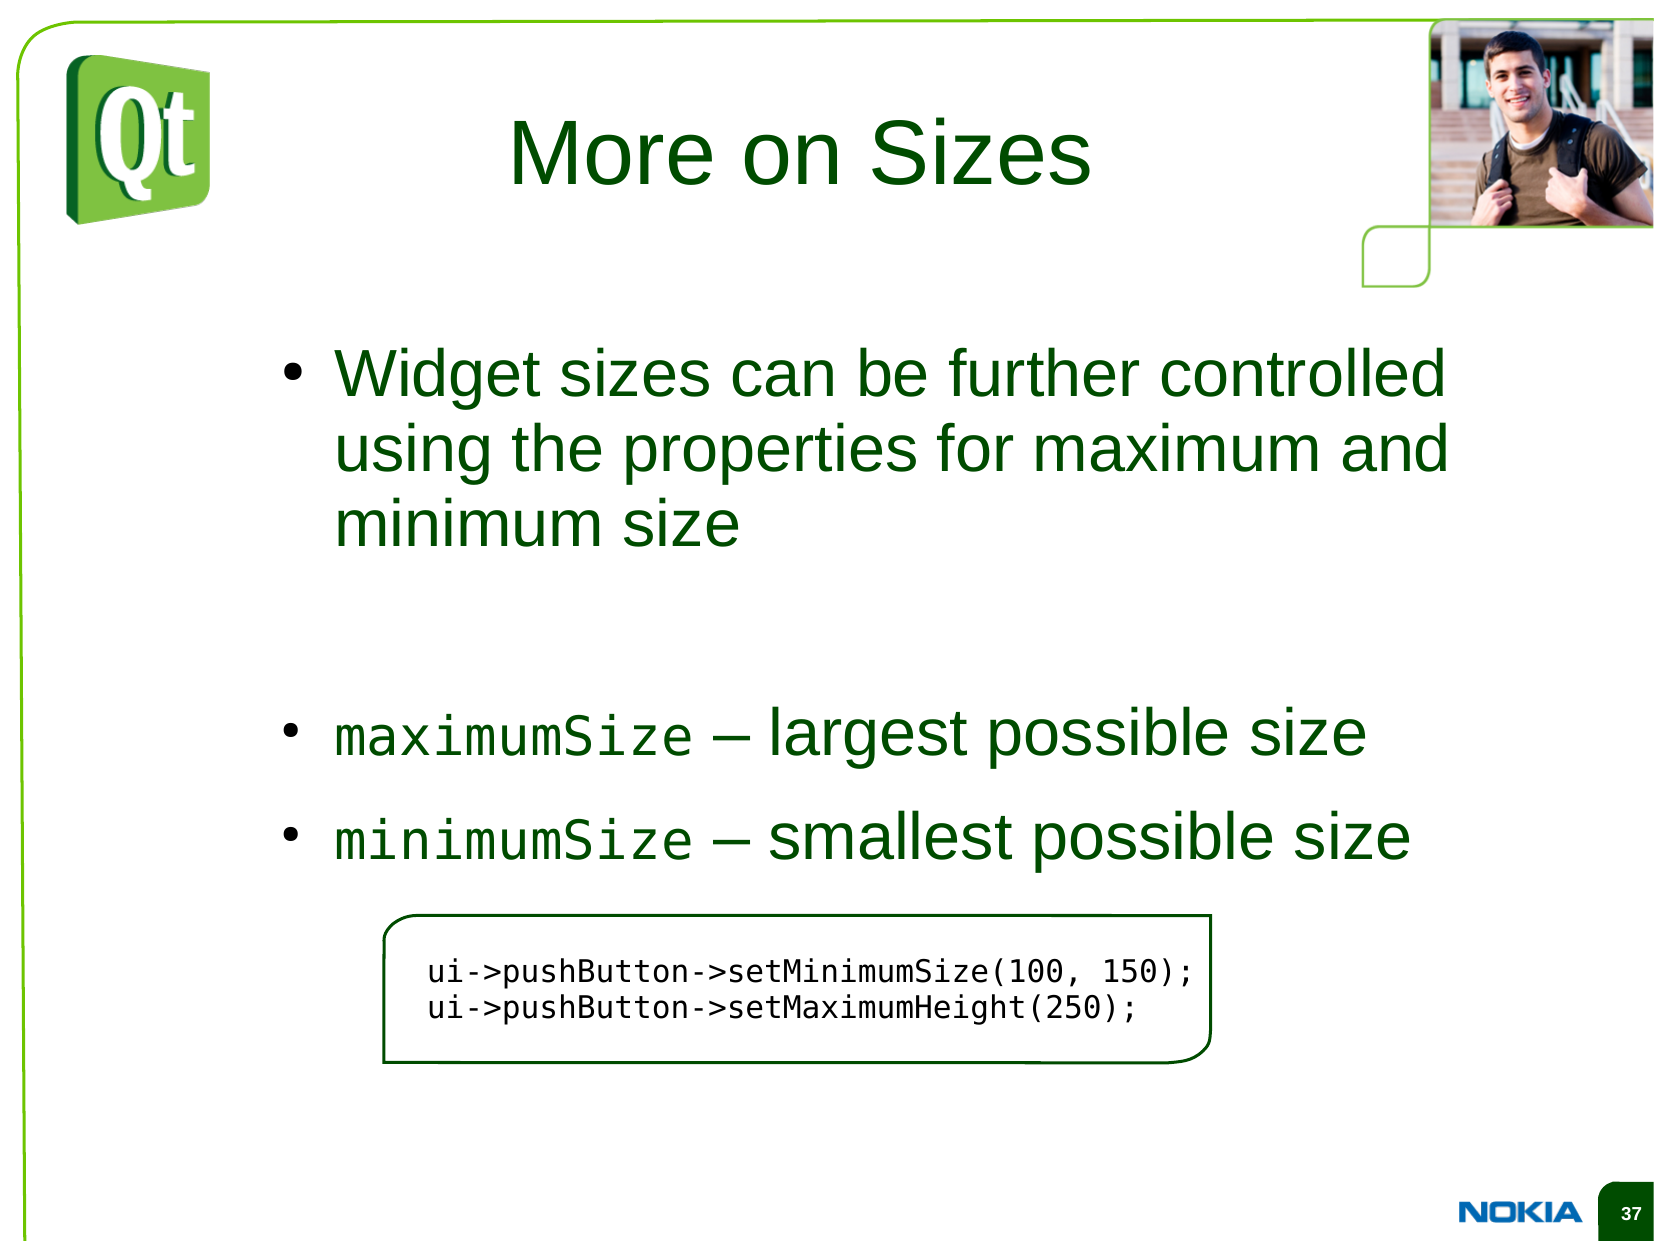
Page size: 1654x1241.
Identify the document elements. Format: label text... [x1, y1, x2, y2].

list Widget sizes can be further controlled using the properties for maximum and minimum size maximumSize – largest possible size minimumSize – smallest possible size [263, 336, 1582, 1156]
title More on Sizes [263, 49, 1338, 257]
picture [66, 55, 210, 225]
picture [1459, 1201, 1583, 1223]
picture [1338, 7, 1654, 308]
text_box ui->pushButton->setMinimumSize(100, 150); ui->pushButton->setMaximumHeight(250); [412, 946, 1209, 1034]
